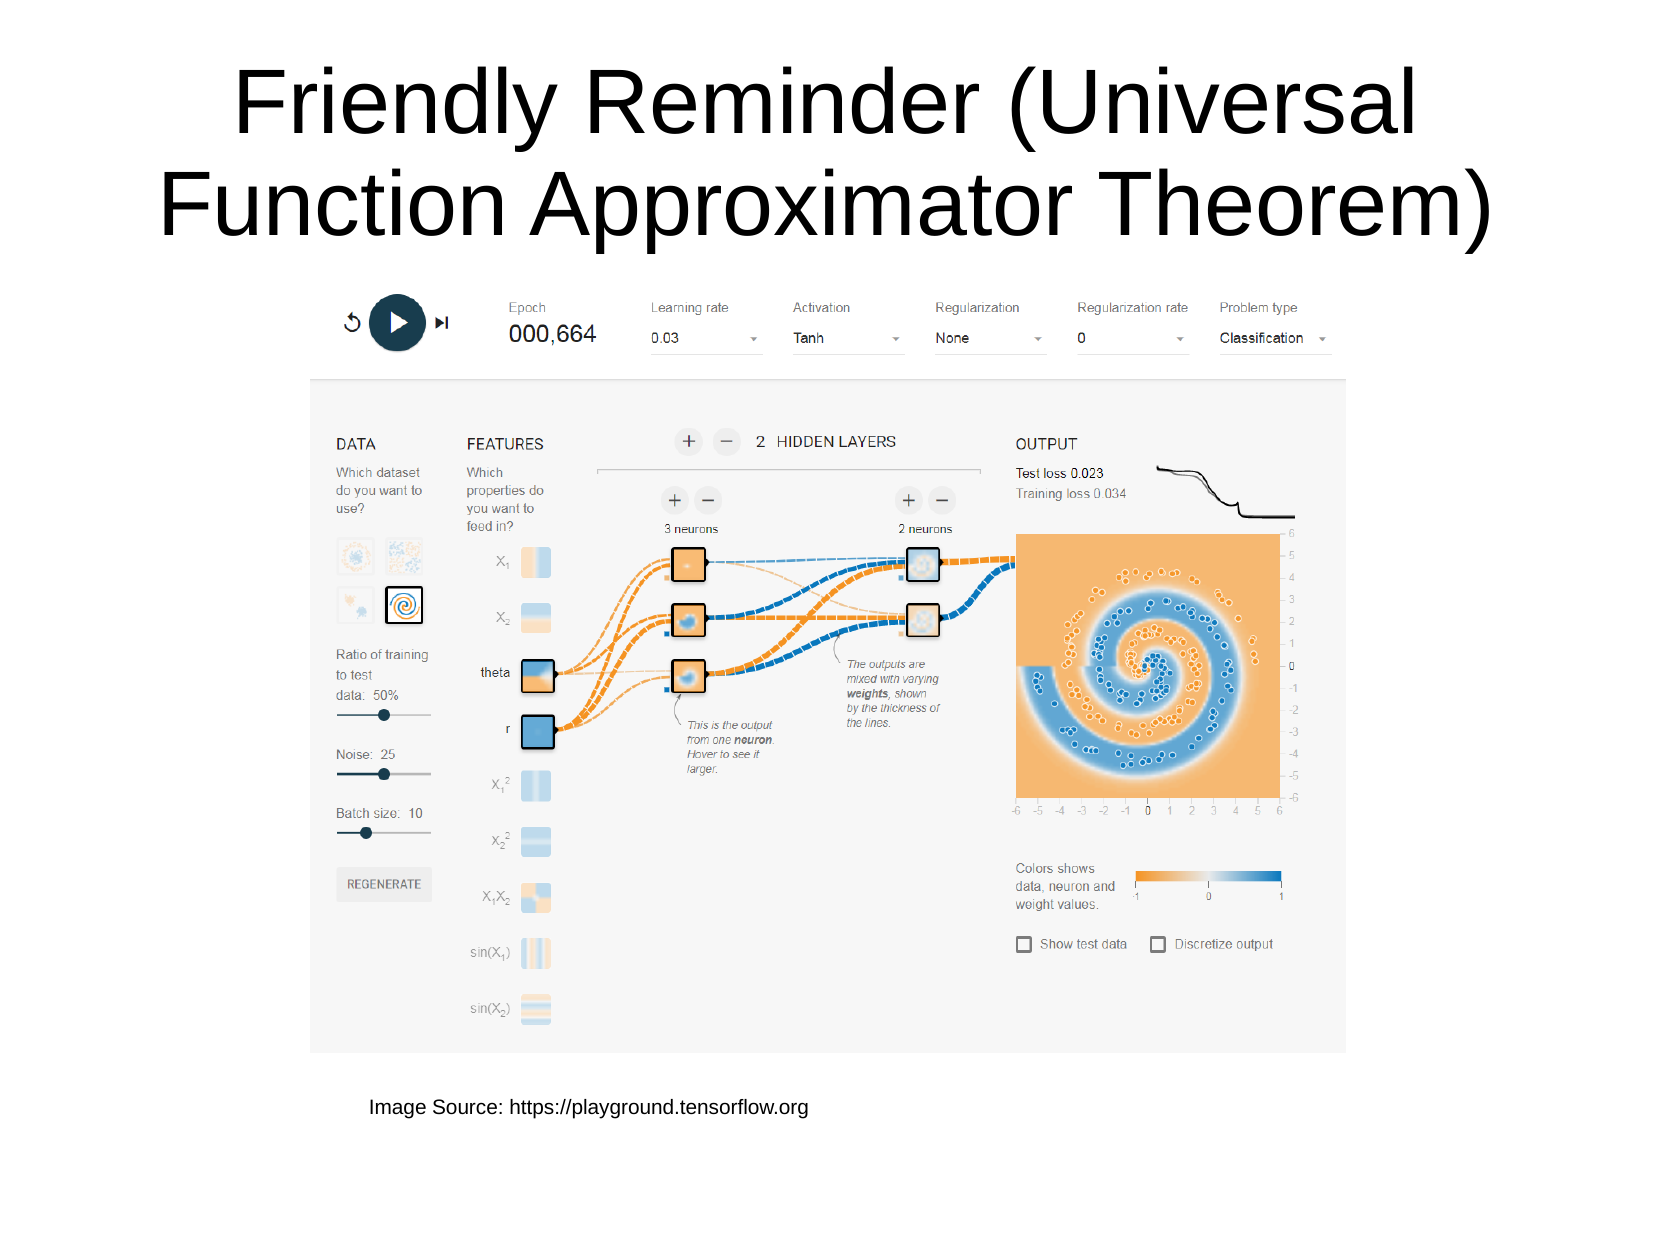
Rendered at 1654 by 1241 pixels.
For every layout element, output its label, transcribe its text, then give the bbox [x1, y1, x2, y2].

title Friendly Reminder (Universal Function Approximator Theorem) [82, 49, 1571, 257]
text_box Image Source: https://playground.tensorflow.org [354, 1088, 824, 1127]
picture [310, 272, 1346, 1053]
